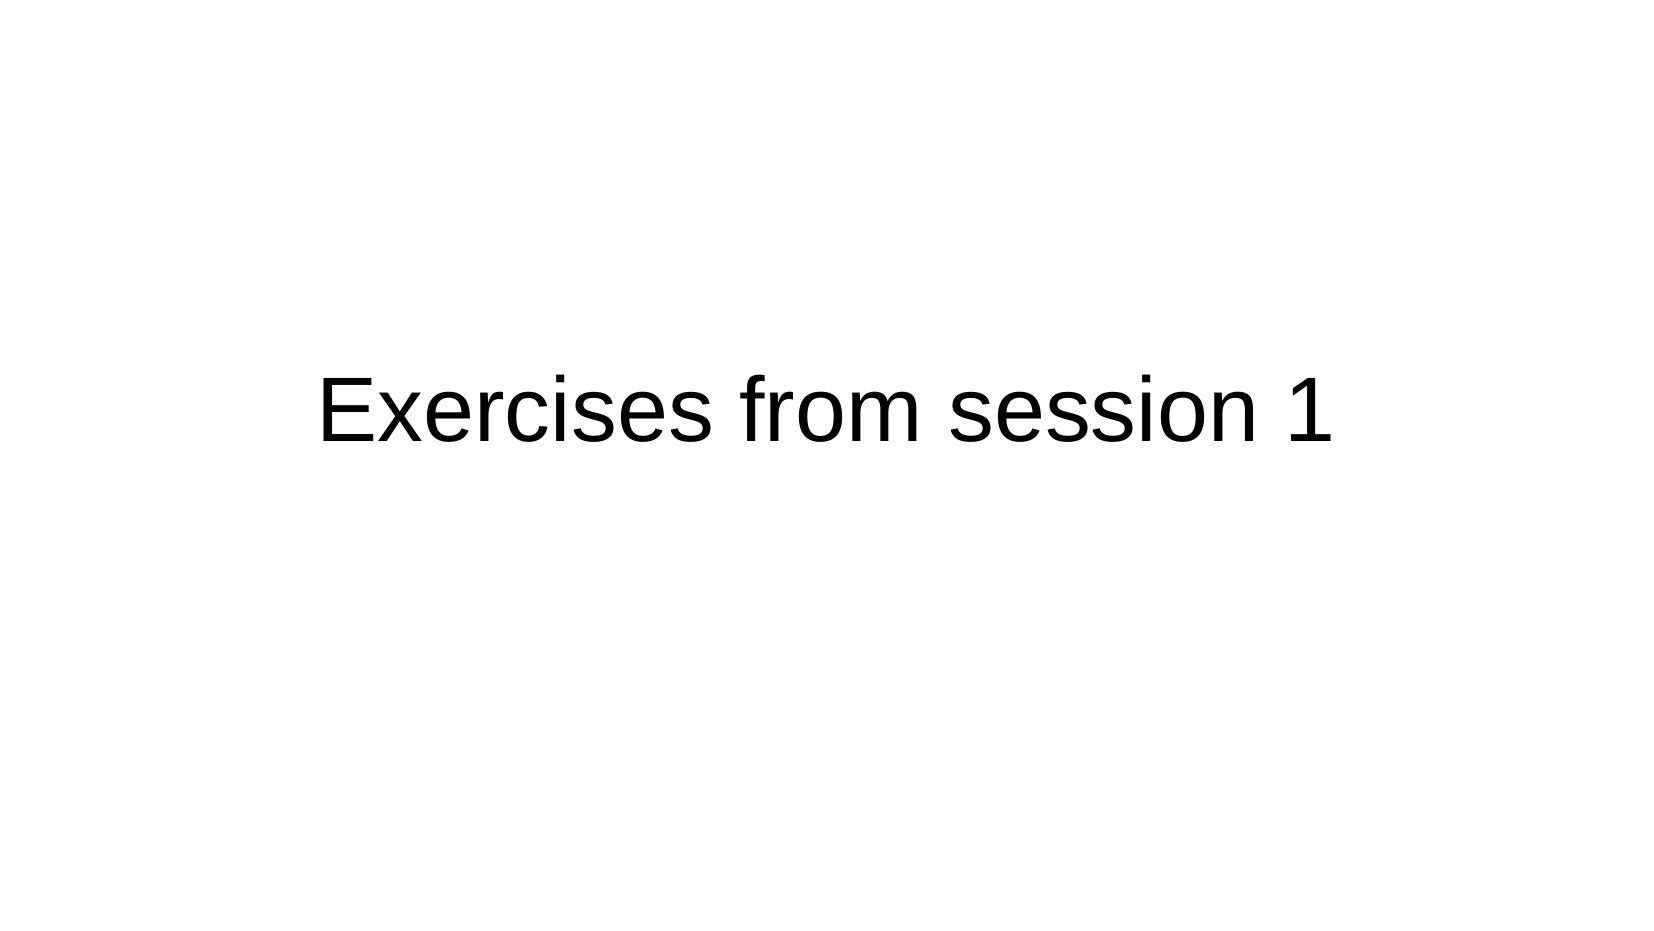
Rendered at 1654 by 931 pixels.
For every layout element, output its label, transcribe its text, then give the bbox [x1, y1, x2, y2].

title Exercises from session 1 [82, 332, 1571, 488]
